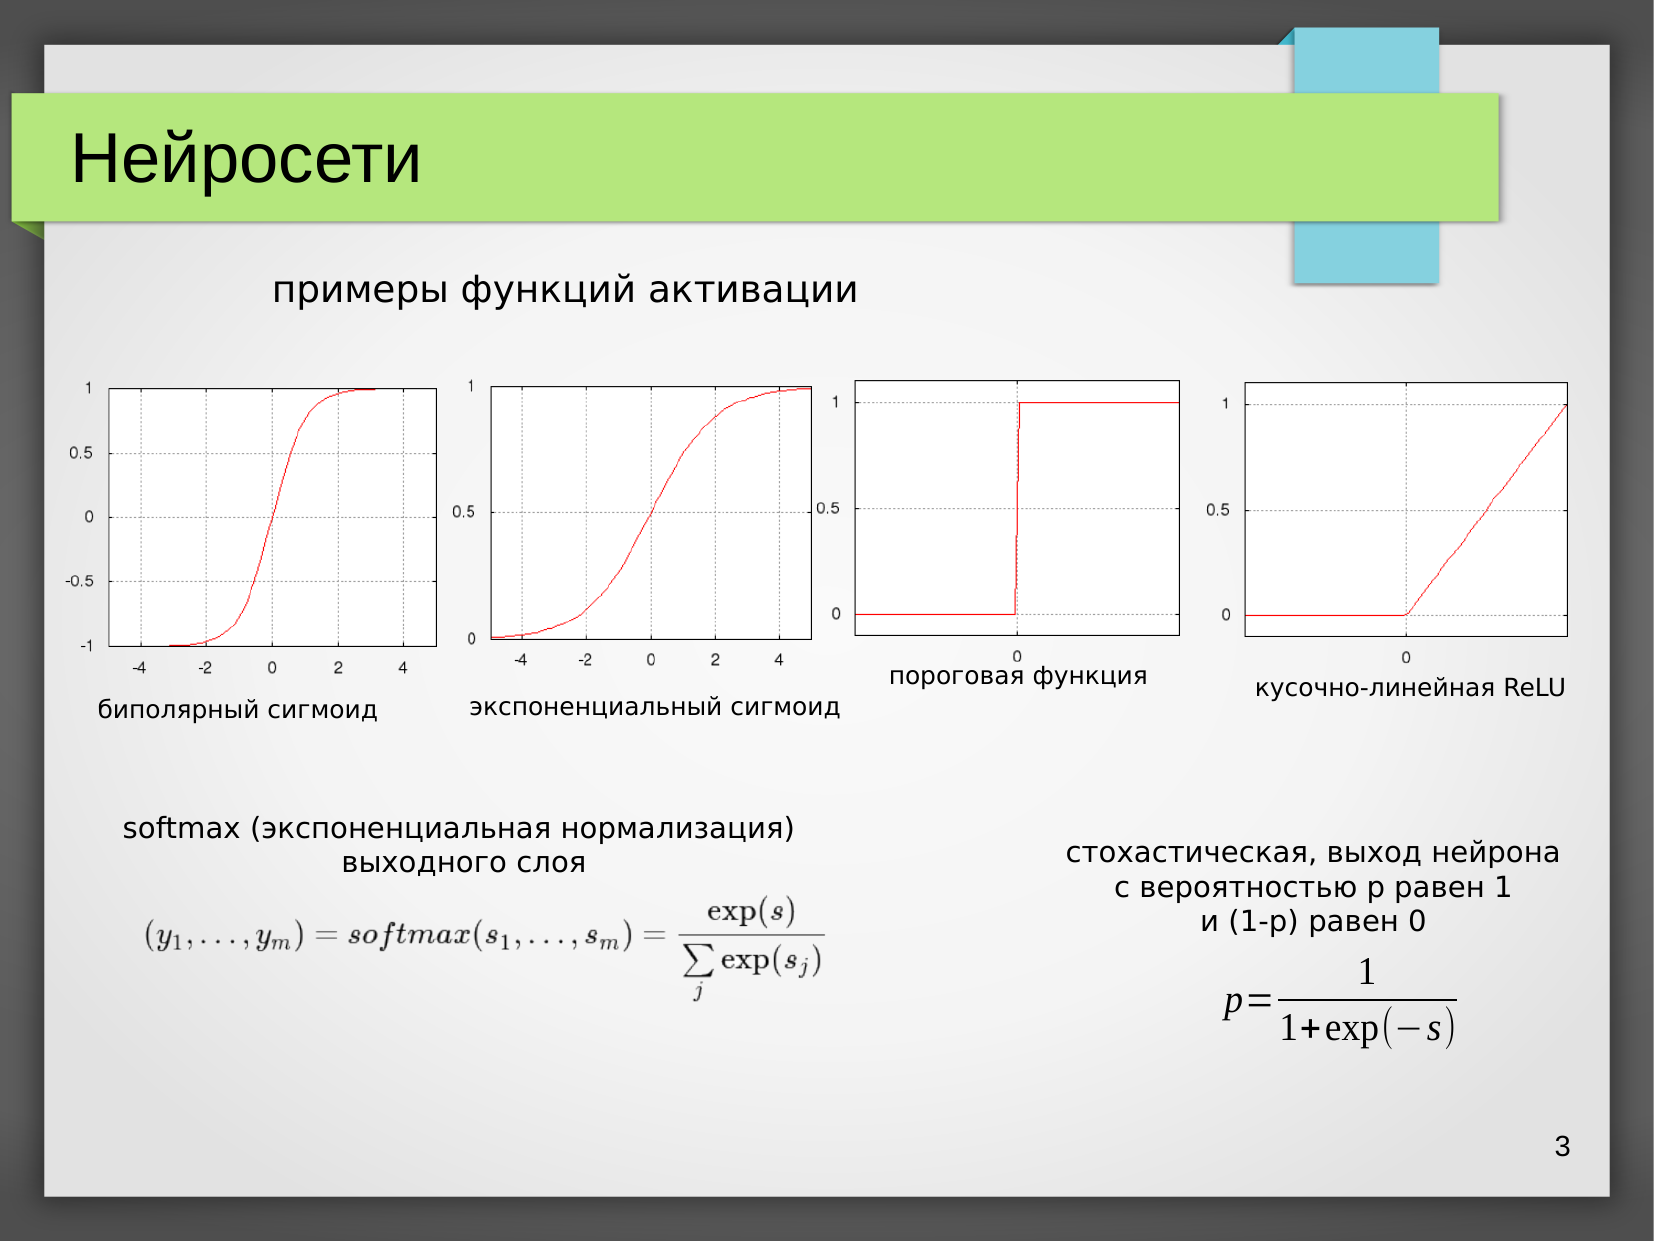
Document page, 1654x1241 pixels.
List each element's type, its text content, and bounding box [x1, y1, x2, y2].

text_box кусочно-линейная ReLU [1240, 665, 1595, 710]
picture [0, 0, 1654, 1241]
text_box биполярный сигмоид [82, 688, 448, 733]
text_box softmax (экспоненциальная нормализация) выходного слоя [106, 804, 822, 888]
text_box стохастическая, выход нейрона с вероятностью p равен 1 и (1-p) равен 0 [1044, 828, 1583, 946]
chart [1213, 958, 1465, 1053]
text_box примеры функций активации [257, 260, 1028, 319]
text_box экспоненциальный сигмоид [448, 685, 863, 733]
title Нейросети [70, 118, 1205, 199]
text_box пороговая функция [874, 653, 1182, 698]
